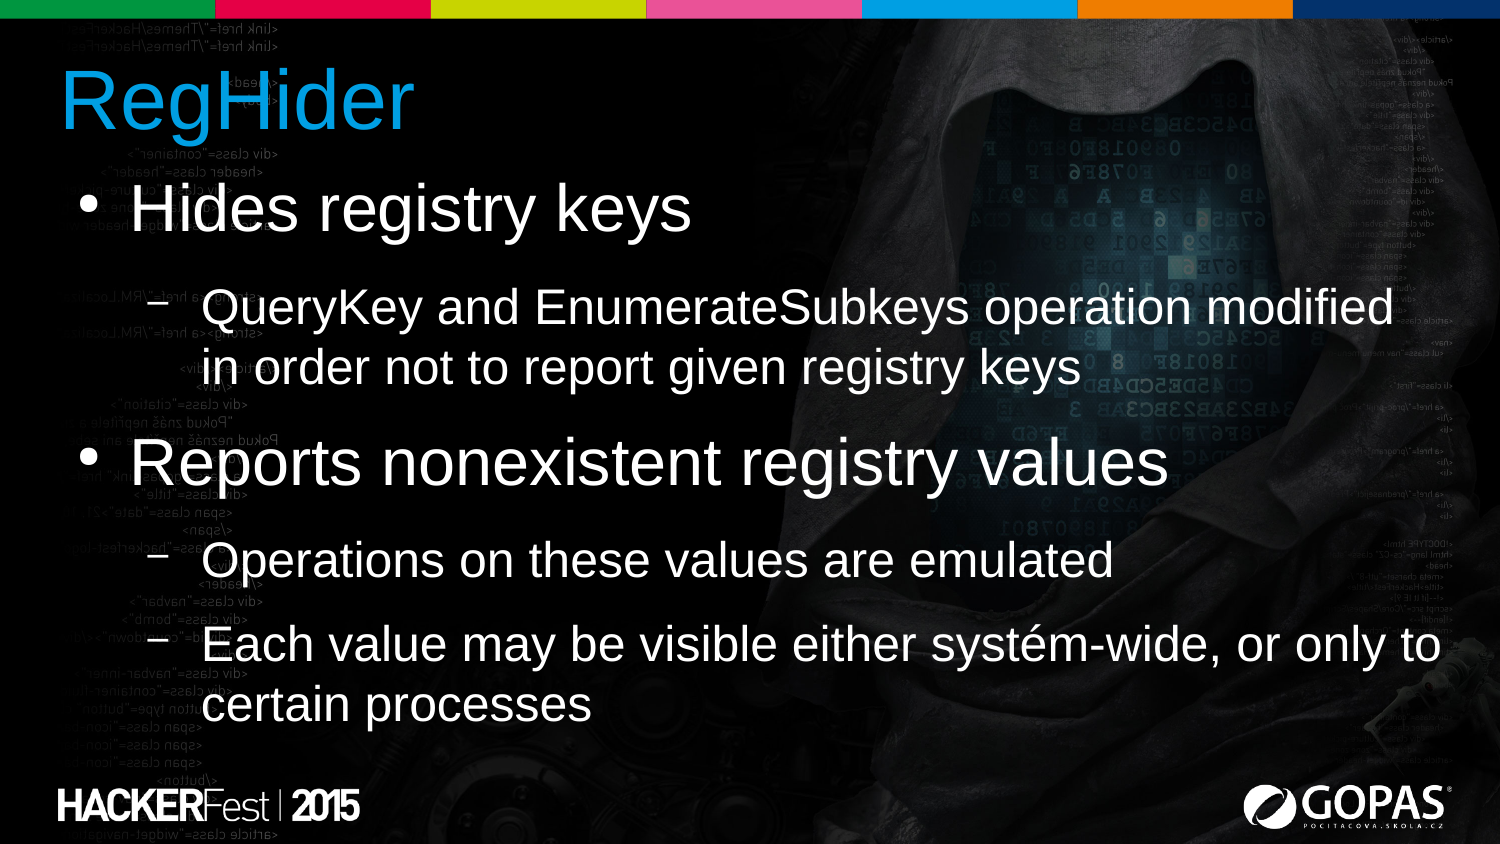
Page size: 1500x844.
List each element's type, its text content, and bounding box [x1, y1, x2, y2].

list Hides registry keys QueryKey and EnumerateSubkeys operation modified in order not to report given registry keys Reports nonexistent registry values Operations on these values are emulated Each value may be visible either systém-wide, or only to certain processes [59, 165, 1445, 763]
title RegHider [59, 44, 1445, 147]
picture [0, 19, 1500, 844]
